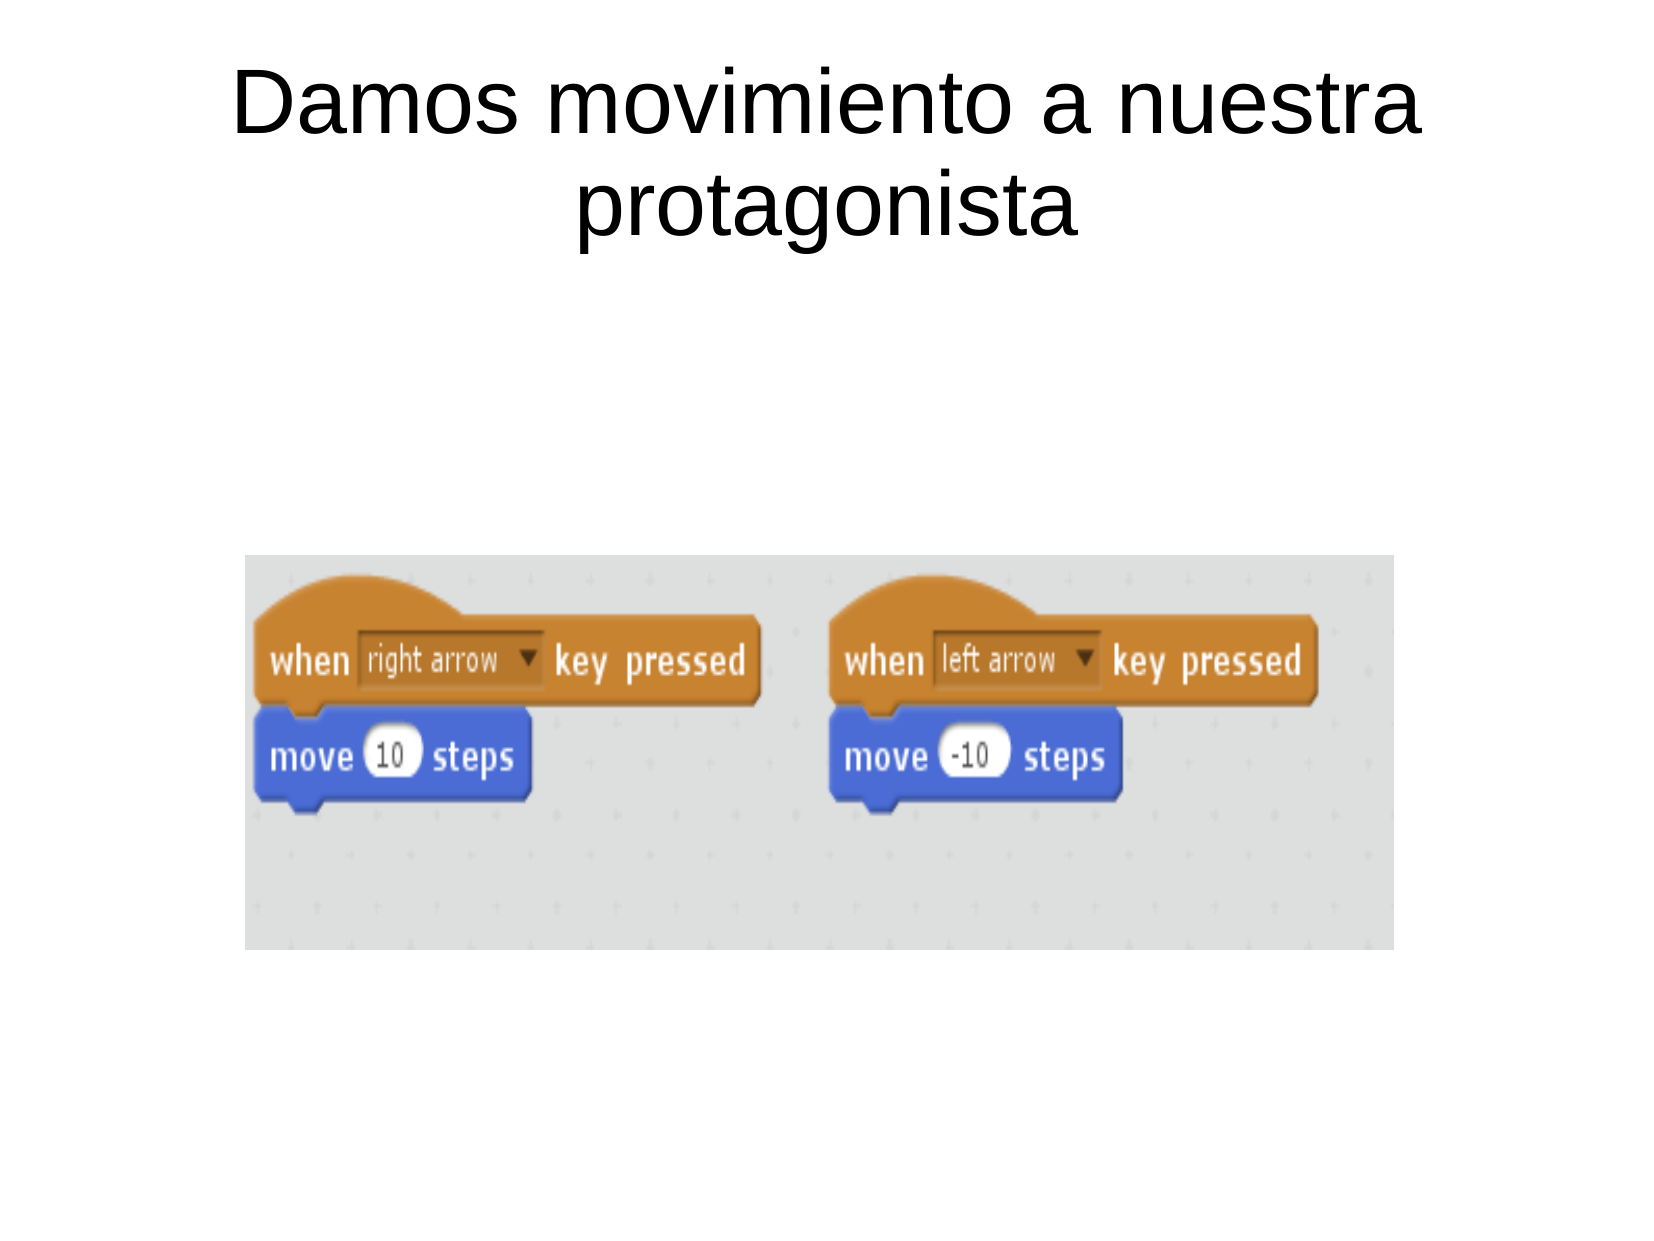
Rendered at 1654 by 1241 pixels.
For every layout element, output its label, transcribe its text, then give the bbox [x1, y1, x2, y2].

title Damos movimiento a nuestra protagonista [82, 49, 1571, 257]
picture [245, 555, 1394, 950]
